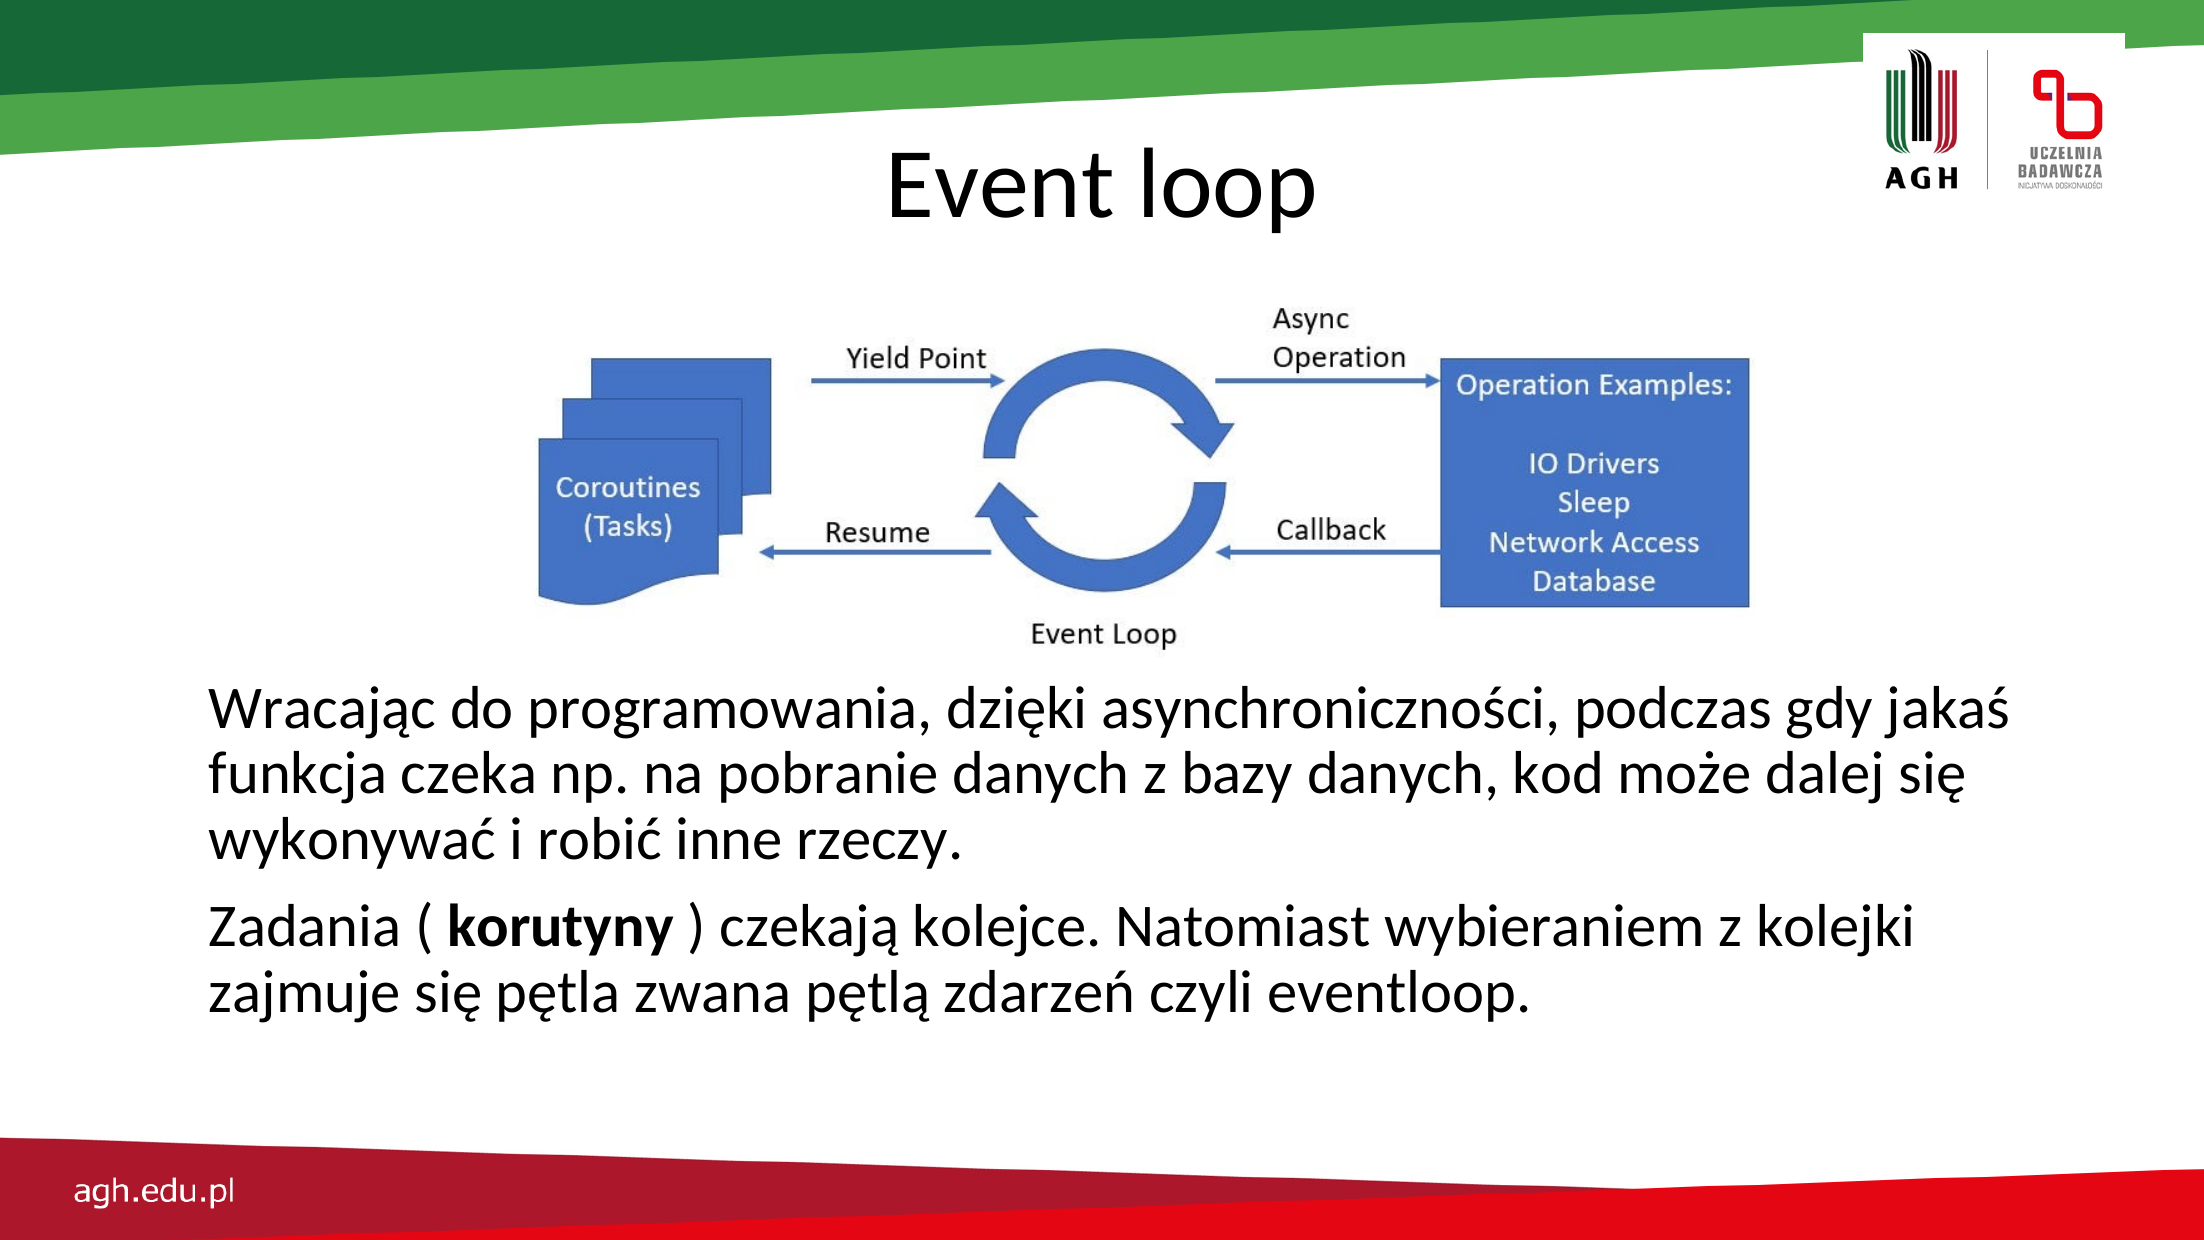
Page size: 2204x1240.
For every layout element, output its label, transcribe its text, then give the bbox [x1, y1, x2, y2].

title Event loop [151, 65, 2053, 306]
picture [0, 0, 2204, 1240]
list Wracając do programowania, dzięki asynchroniczności, podczas gdy jakaś funkcja czeka np. na pobranie danych z bazy danych, kod może dalej się wykonywać i robić inne rzeczy. Zadania ( korutyny ) czekają kolejce. Natomiast wybieraniem z kolejki zajmuje się pętla zwana pętlą zdarzeń czyli eventloop. [154, 668, 2056, 1036]
